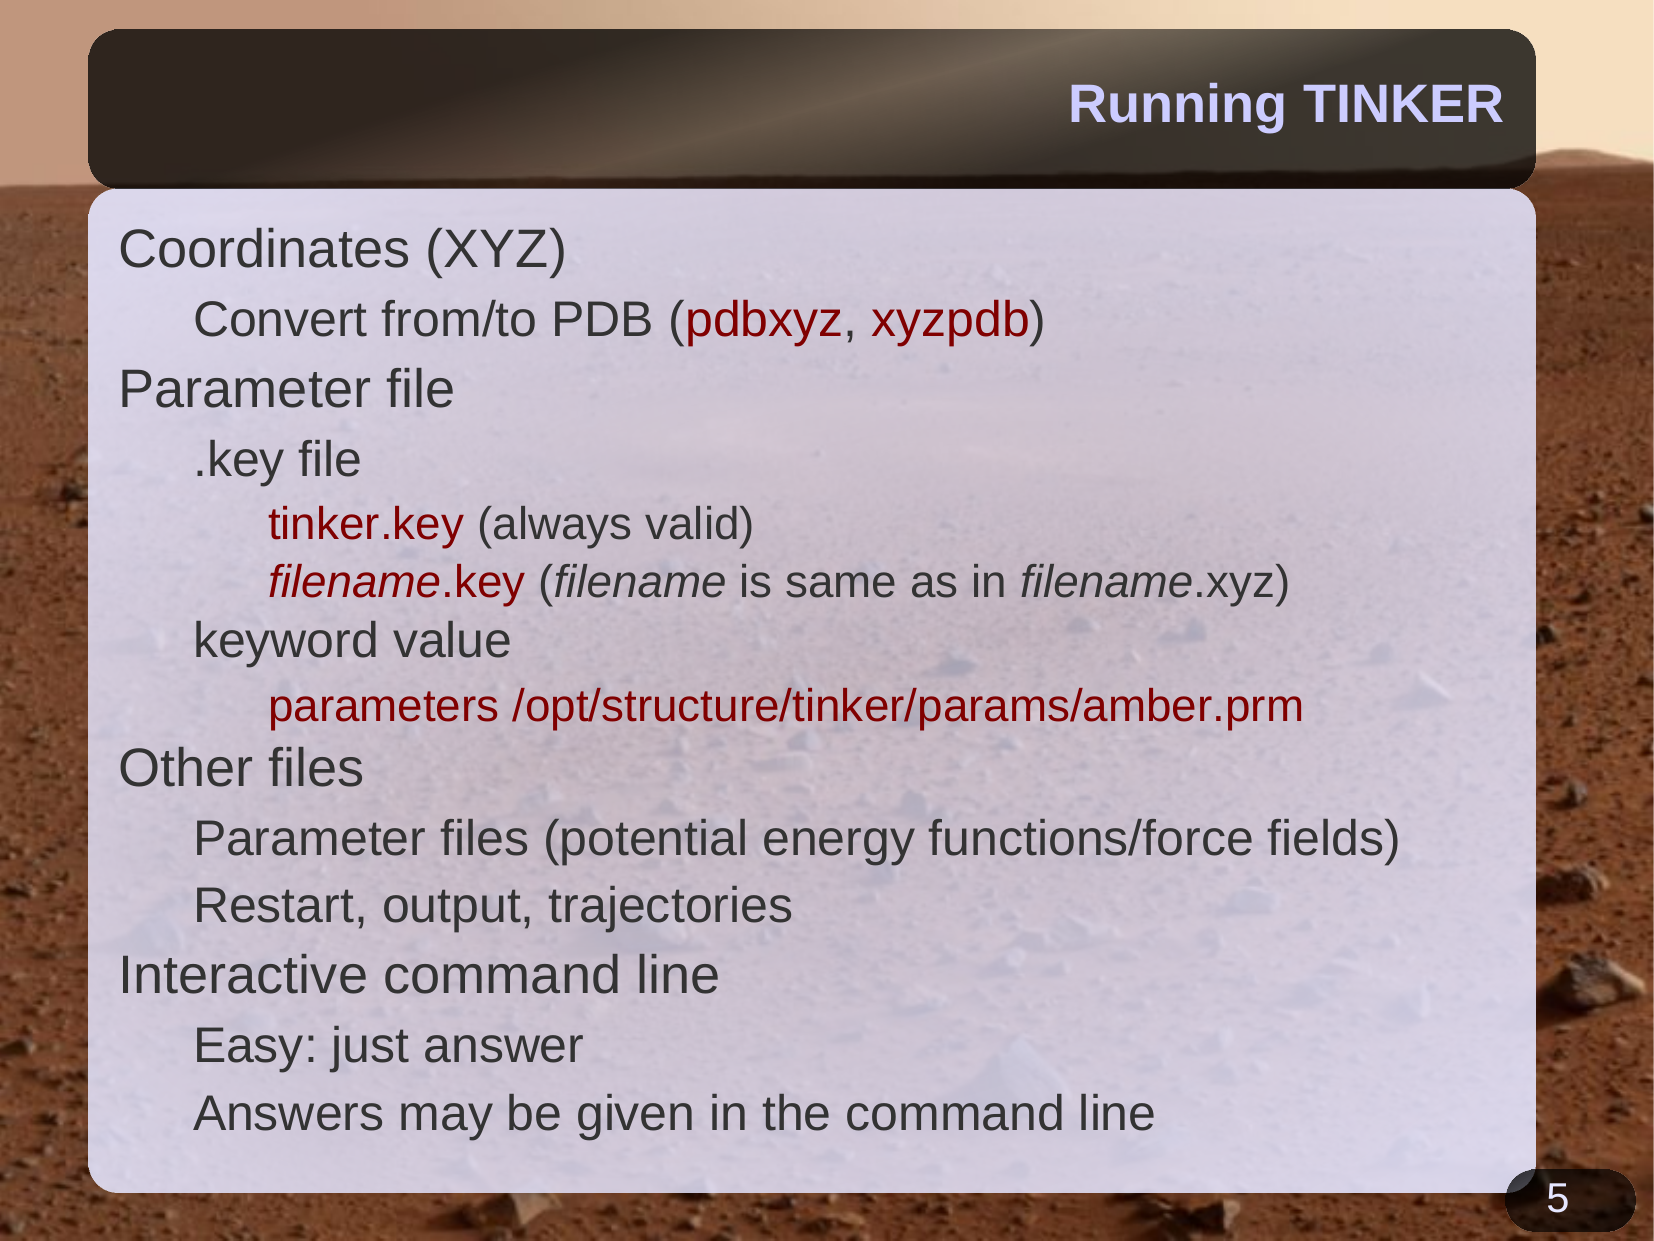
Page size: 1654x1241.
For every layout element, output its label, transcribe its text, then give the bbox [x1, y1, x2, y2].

list Coordinates (XYZ) Convert from/to PDB (pdbxyz, xyzpdb) Parameter file .key file tinker.key (always valid) filename.key (filename is same as in filename.xyz) keyword value parameters /opt/structure/tinker/params/amber.prm Other files Parameter files (potential energy functions/force fields) Restart, output, trajectories Interactive command line Easy: just answer Answers may be given in the command line [118, 218, 1477, 1164]
picture [0, 0, 1654, 1241]
title Running TINKER [118, 59, 1506, 148]
